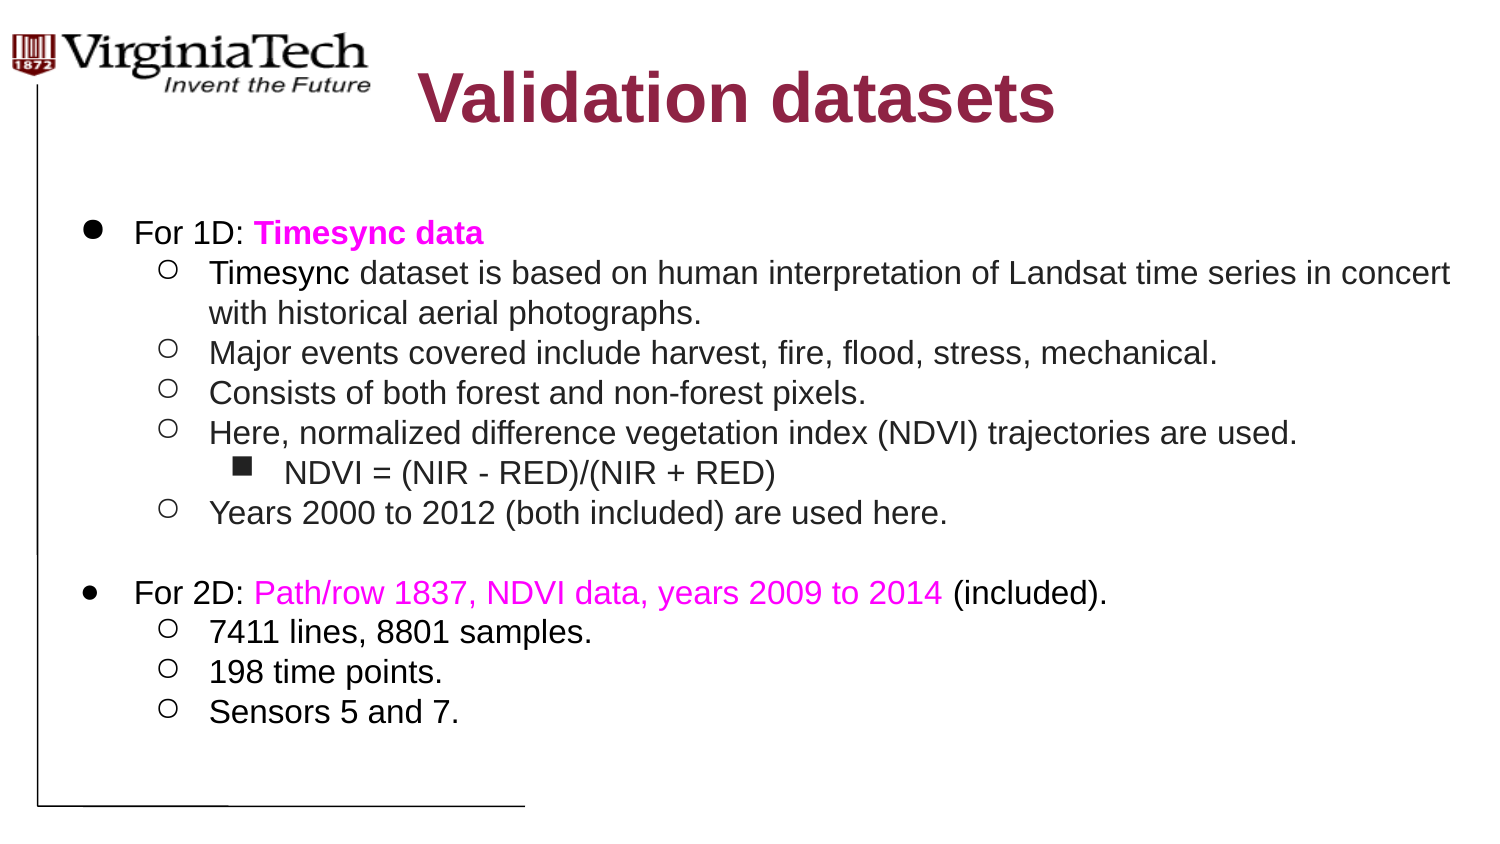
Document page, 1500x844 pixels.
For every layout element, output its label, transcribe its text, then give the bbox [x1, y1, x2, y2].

text_box For 1D: Timesync data Timesync dataset is based on human interpretation of Landsat time series in concert with historical aerial photographs. Major events covered include harvest, fire, flood, stress, mechanical. Consists of both forest and non-forest pixels. Here, normalized difference vegetation index (NDVI) trajectories are used. NDVI = (NIR - RED)/(NIR + RED) Years 2000 to 2012 (both included) are used here. For 2D: Path/row 1837, NDVI data, years 2009 to 2014 (included). 7411 lines, 8801 samples. 198 time points. Sensors 5 and 7. [43, 146, 1477, 803]
title Validation datasets [90, 43, 1385, 136]
picture [12, 32, 372, 94]
